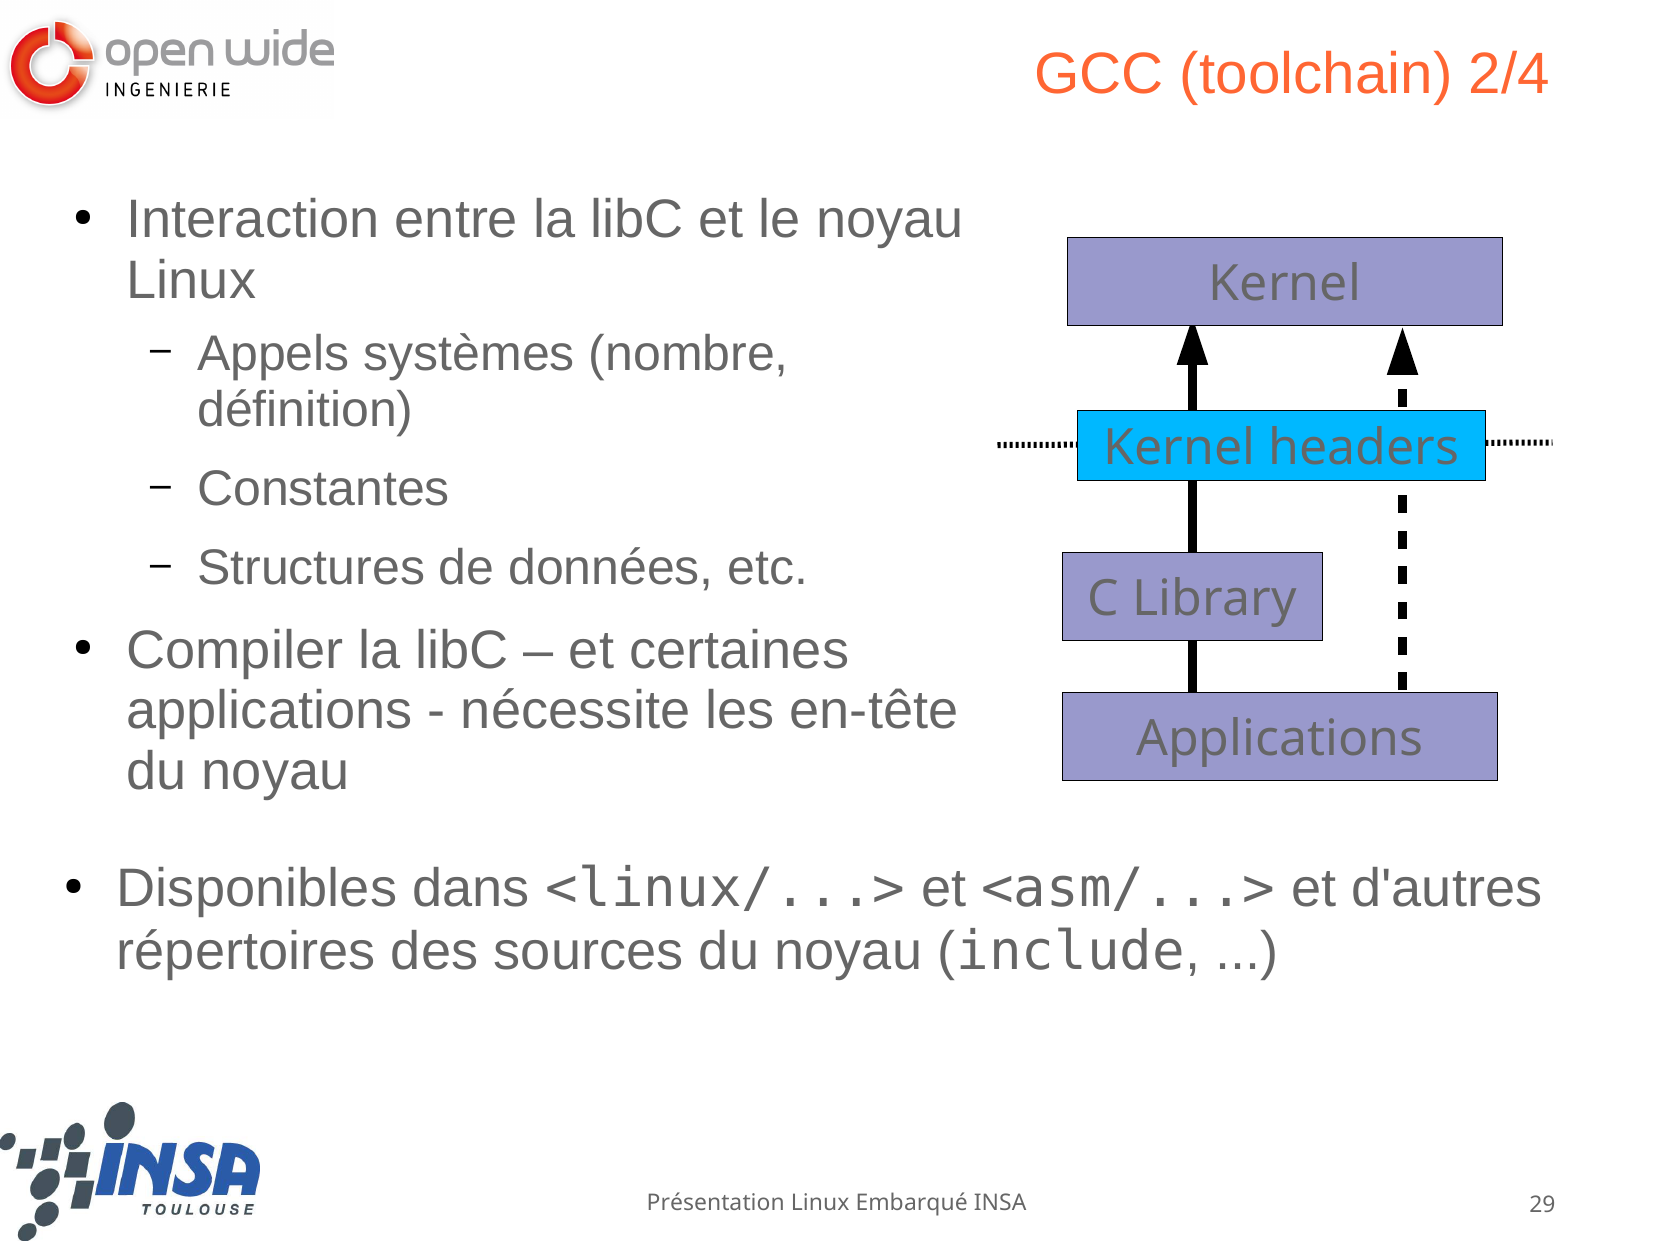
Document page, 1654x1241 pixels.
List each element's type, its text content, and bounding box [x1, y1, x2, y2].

text_box C Library [1062, 552, 1323, 641]
list Disponibles dans <linux/...> et <asm/...> et d'autres répertoires des sources du noyau (include, ...) [46, 856, 1595, 1054]
text_box Kernel [1067, 237, 1503, 326]
text_box Applications [1062, 692, 1498, 781]
text_box Kernel headers [1077, 410, 1486, 481]
picture [0, 1102, 260, 1241]
picture [0, 0, 334, 119]
list Interaction entre la libC et le noyau Linux Appels systèmes (nombre, définition) Constantes Structures de données, etc. Compiler la libC – et certaines applications - nécessite les en-tête du noyau [55, 188, 1011, 823]
title GCC (toolchain) 2/4 [60, 21, 1551, 125]
